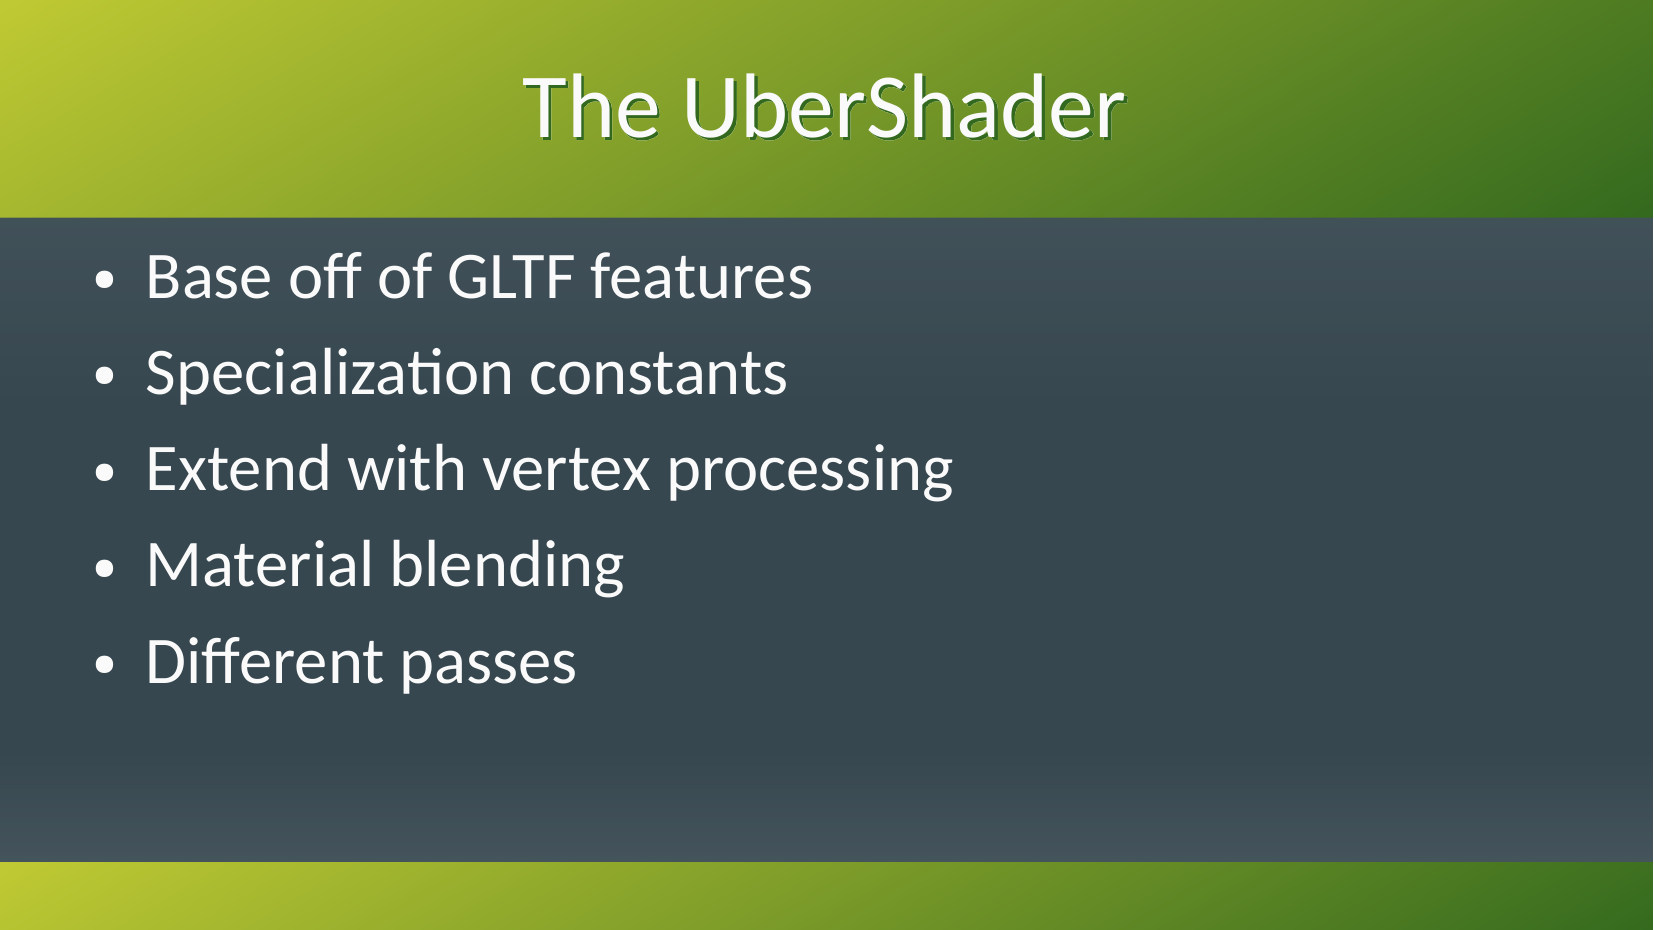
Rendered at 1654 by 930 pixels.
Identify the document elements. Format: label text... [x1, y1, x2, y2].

title The UberShader [74, 37, 1575, 193]
list Base off of GLTF features Specialization constants Extend with vertex processing Material blending Different passes [74, 248, 1575, 825]
